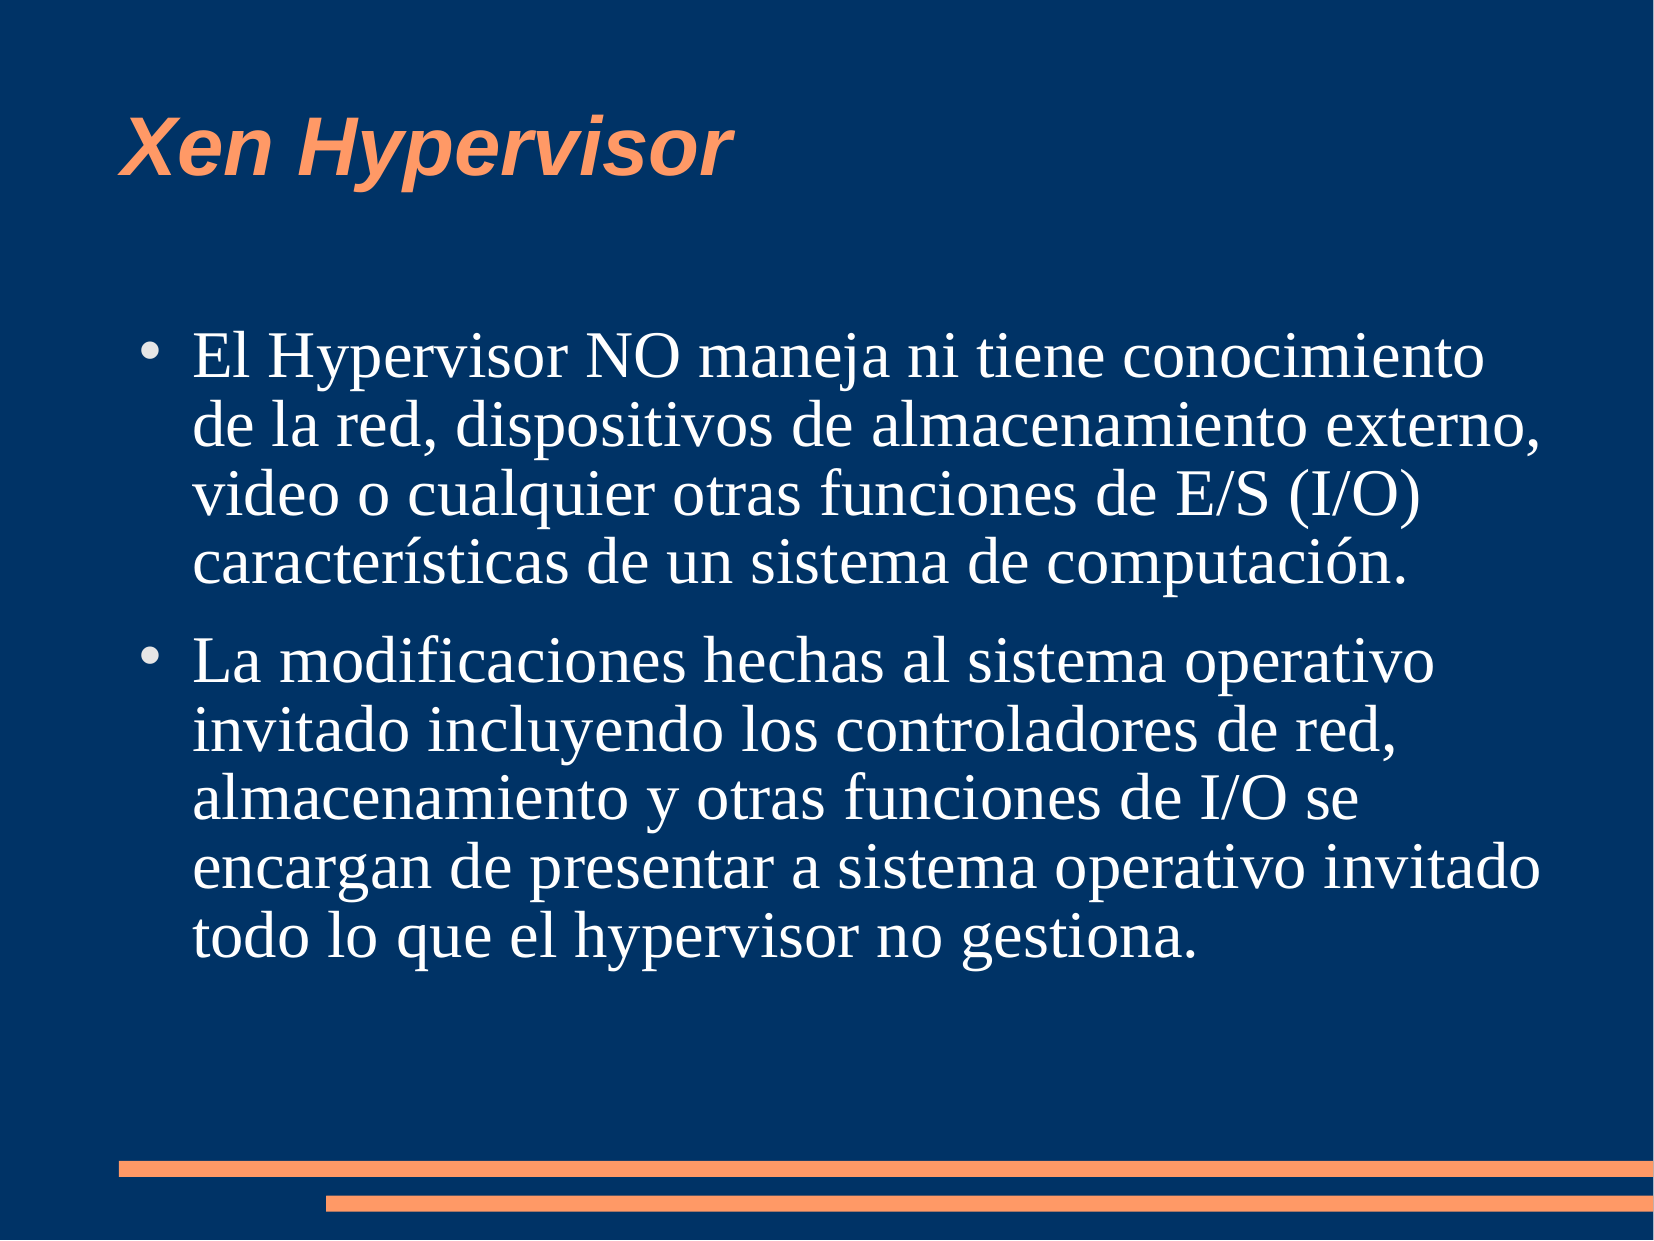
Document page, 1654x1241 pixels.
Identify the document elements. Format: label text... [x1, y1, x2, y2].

list El Hypervisor NO maneja ni tiene conocimiento de la red, dispositivos de almacenamiento externo, video o cualquier otras funciones de E/S (I/O) características de un sistema de computación. La modificaciones hechas al sistema operativo invitado incluyendo los controladores de red, almacenamiento y otras funciones de I/O se encargan de presentar a sistema operativo invitado todo lo que el hypervisor no gestiona. [121, 322, 1561, 1133]
title Xen Hypervisor [121, 46, 1534, 254]
